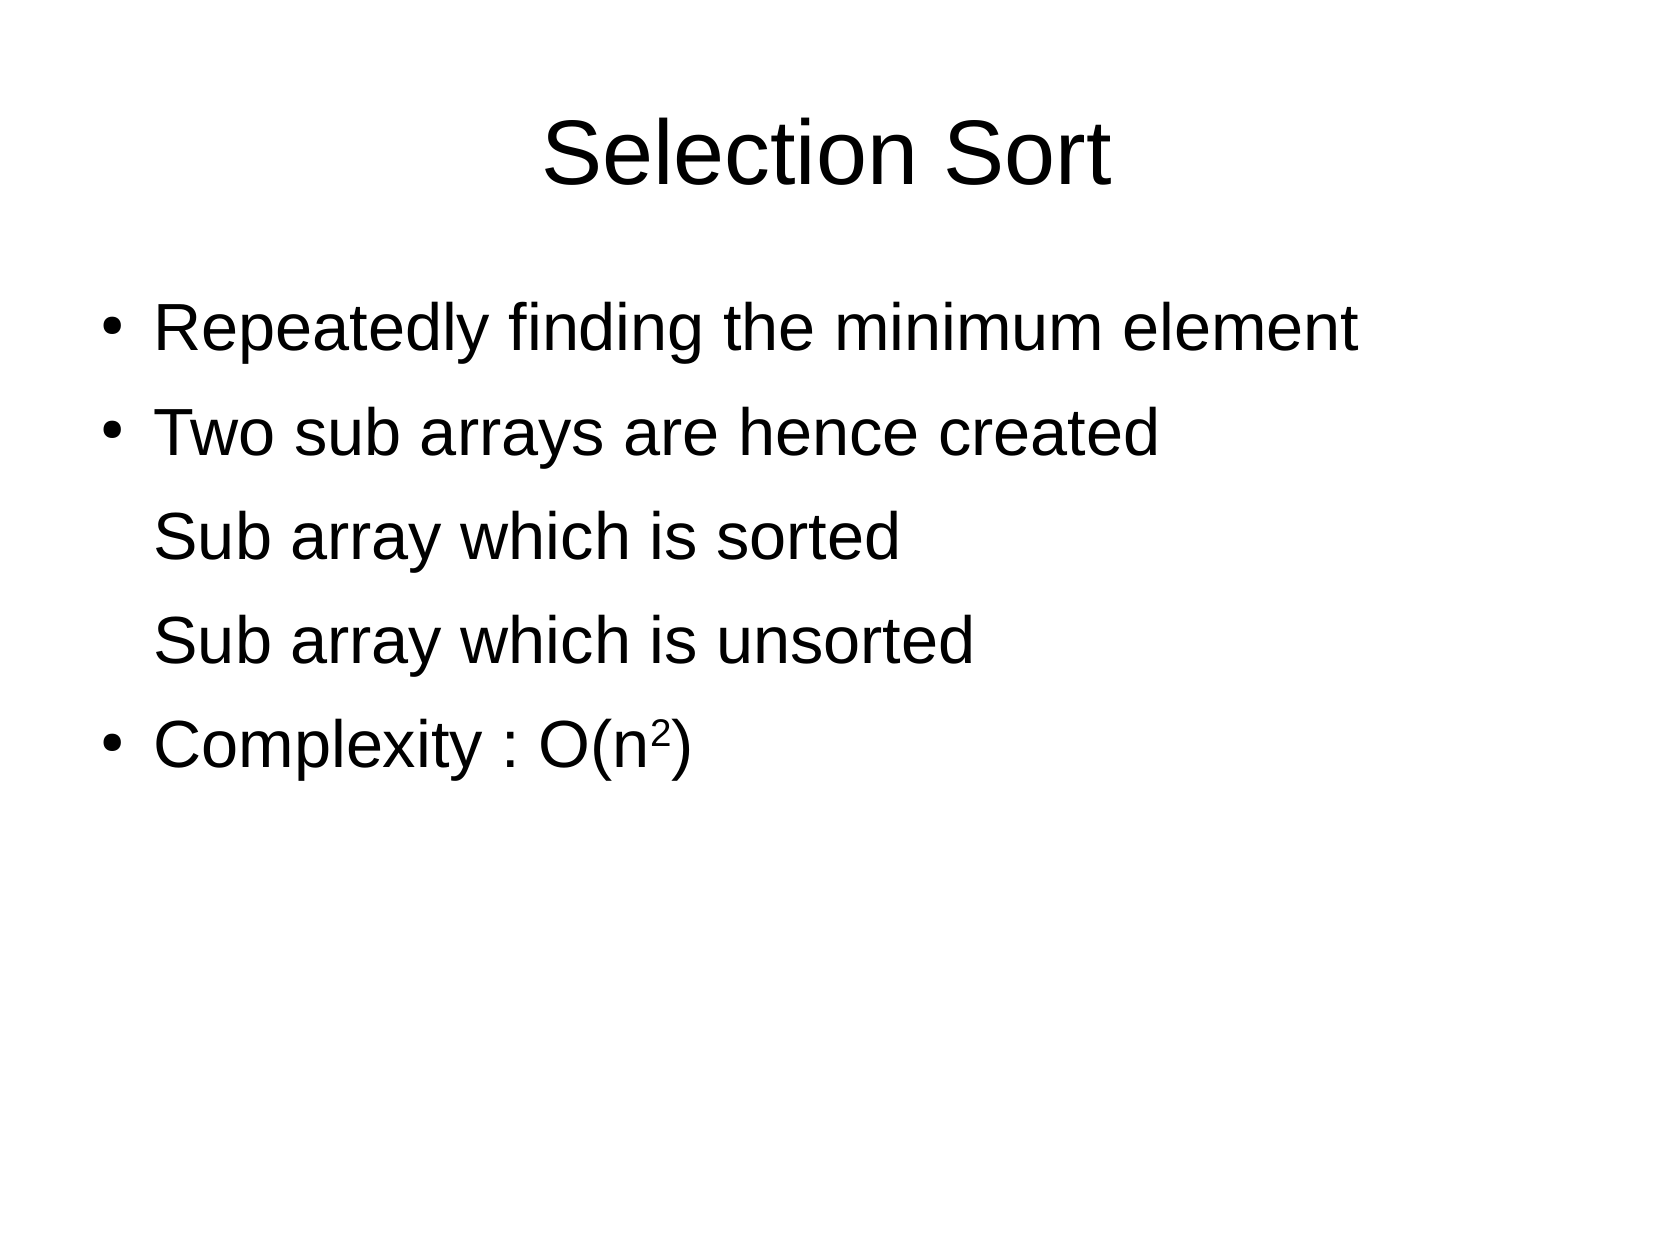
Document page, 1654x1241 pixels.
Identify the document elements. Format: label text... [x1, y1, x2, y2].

list Repeatedly finding the minimum element Two sub arrays are hence created Sub array which is sorted Sub array which is unsorted Complexity : O(n2) [82, 290, 1571, 1010]
title Selection Sort [82, 49, 1571, 257]
